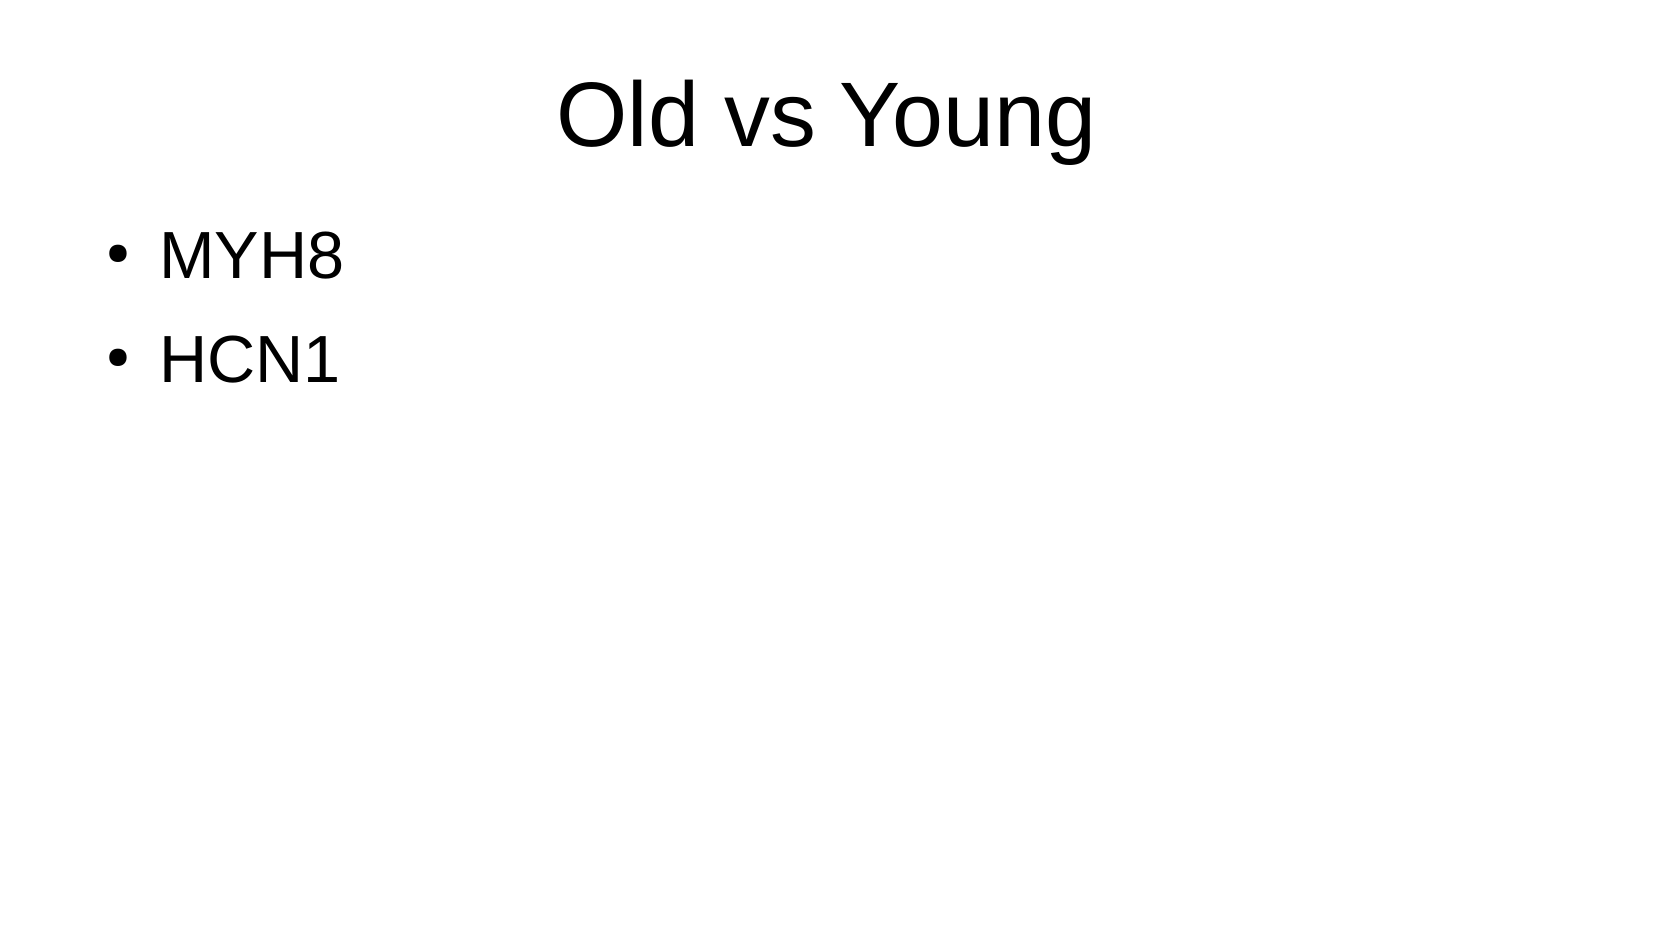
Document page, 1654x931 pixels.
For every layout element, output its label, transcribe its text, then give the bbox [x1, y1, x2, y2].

title Old vs Young [82, 37, 1571, 193]
list MYH8 HCN1 [88, 217, 1577, 758]
